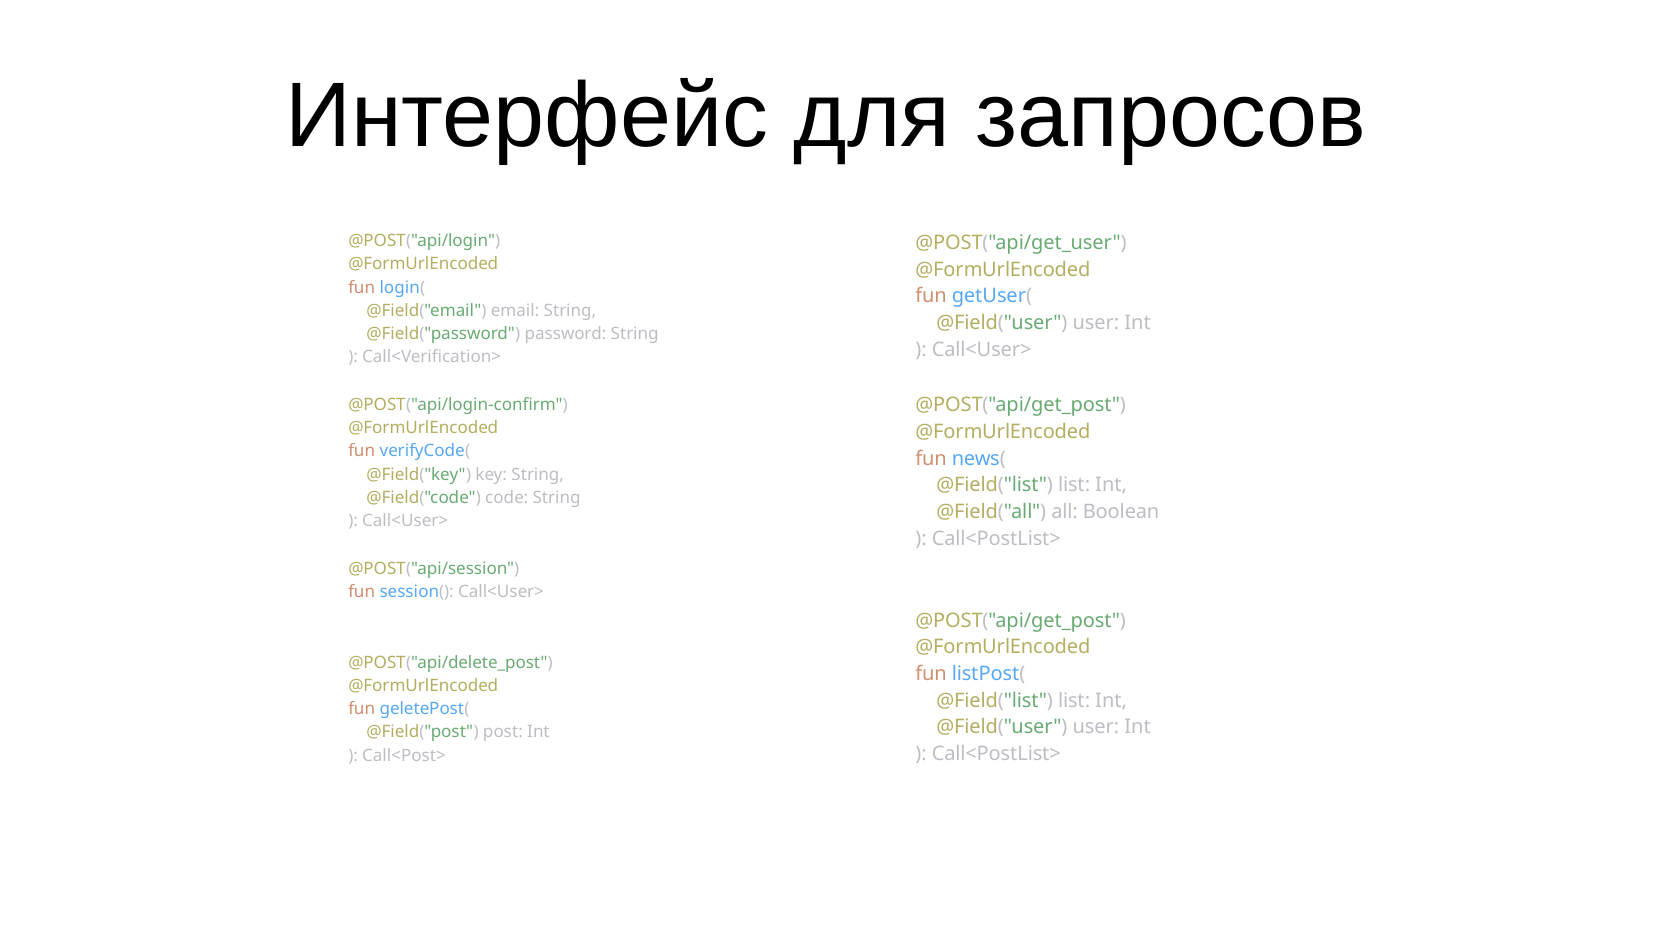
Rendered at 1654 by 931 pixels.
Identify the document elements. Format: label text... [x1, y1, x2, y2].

list @POST("api/login") @FormUrlEncoded fun login( @Field("email") email: String, @Field("password") password: String ): Call<Verification> @POST("api/login-confirm") @FormUrlEncoded fun verifyCode( @Field("key") key: String, @Field("code") code: String ): Call<User> @POST("api/session") fun session(): Call<User> @POST("api/delete_post") @FormUrlEncoded fun geletePost( @Field("post") post: Int ): Call<Post> [348, 228, 827, 768]
title Интерфейс для запросов [82, 37, 1571, 193]
list @POST("api/get_user") @FormUrlEncoded fun getUser( @Field("user") user: Int ): Call<User> @POST("api/get_post") @FormUrlEncoded fun news( @Field("list") list: Int, @Field("all") all: Boolean ): Call<PostList> @POST("api/get_post") @FormUrlEncoded fun listPost( @Field("list") list: Int, @Field("user") user: Int ): Call<PostList> [915, 228, 1394, 768]
